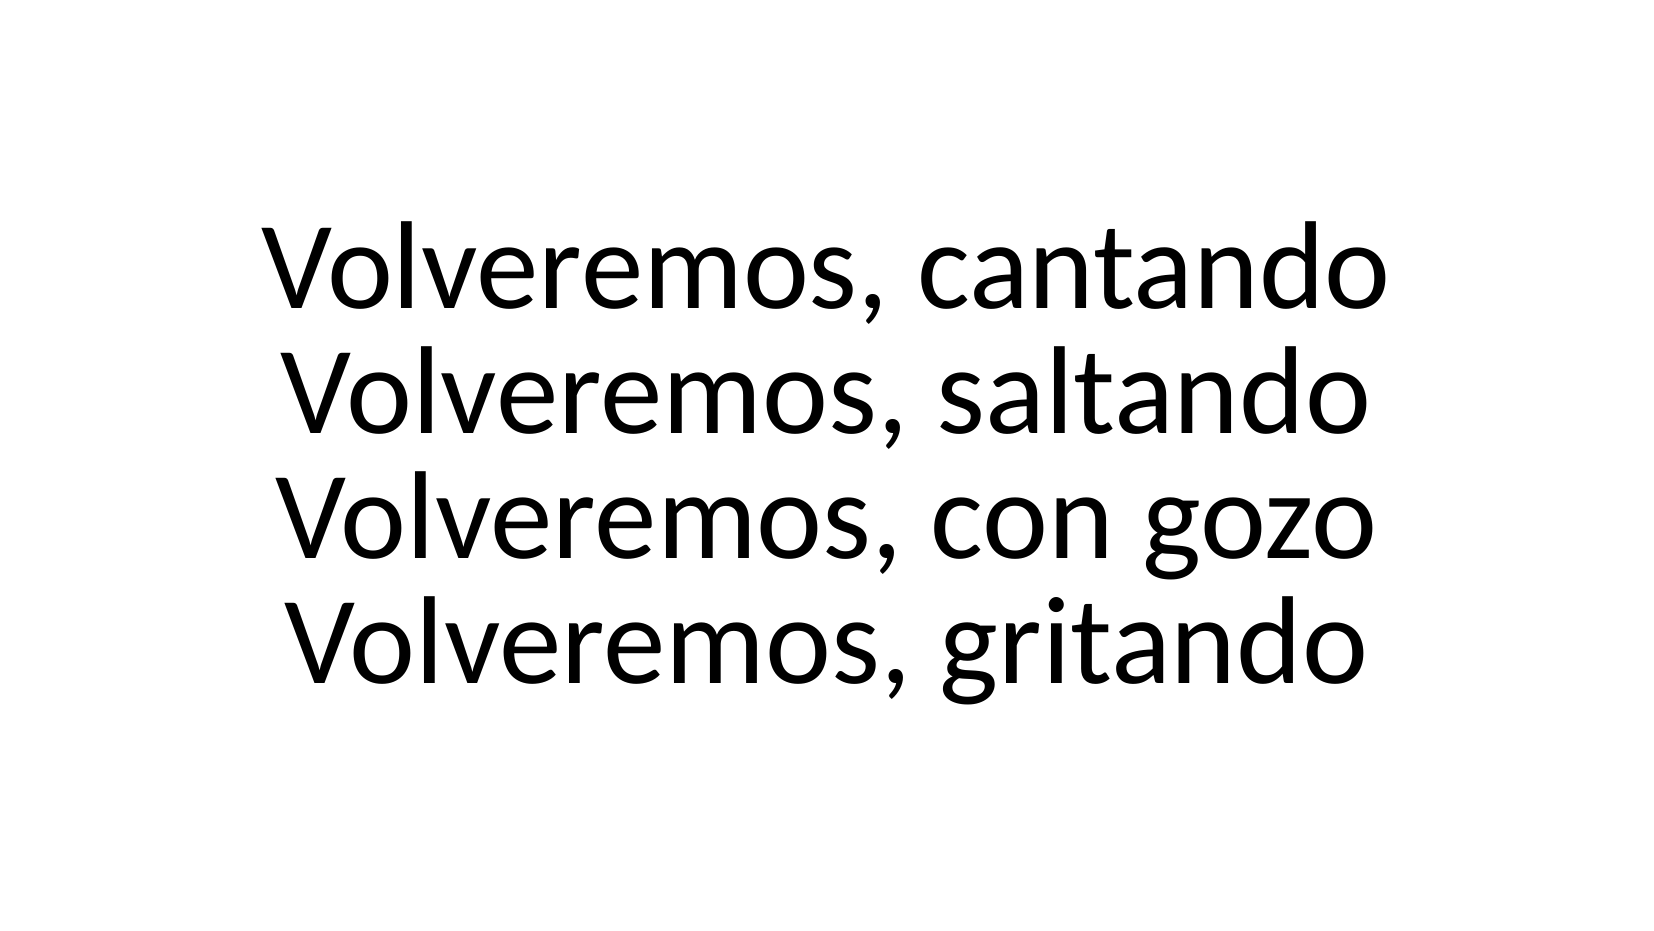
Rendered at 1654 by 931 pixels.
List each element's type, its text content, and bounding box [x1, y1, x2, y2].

title Volveremos, cantando Volveremos, saltando Volveremos, con gozo Volveremos, gritando [0, 0, 1654, 931]
